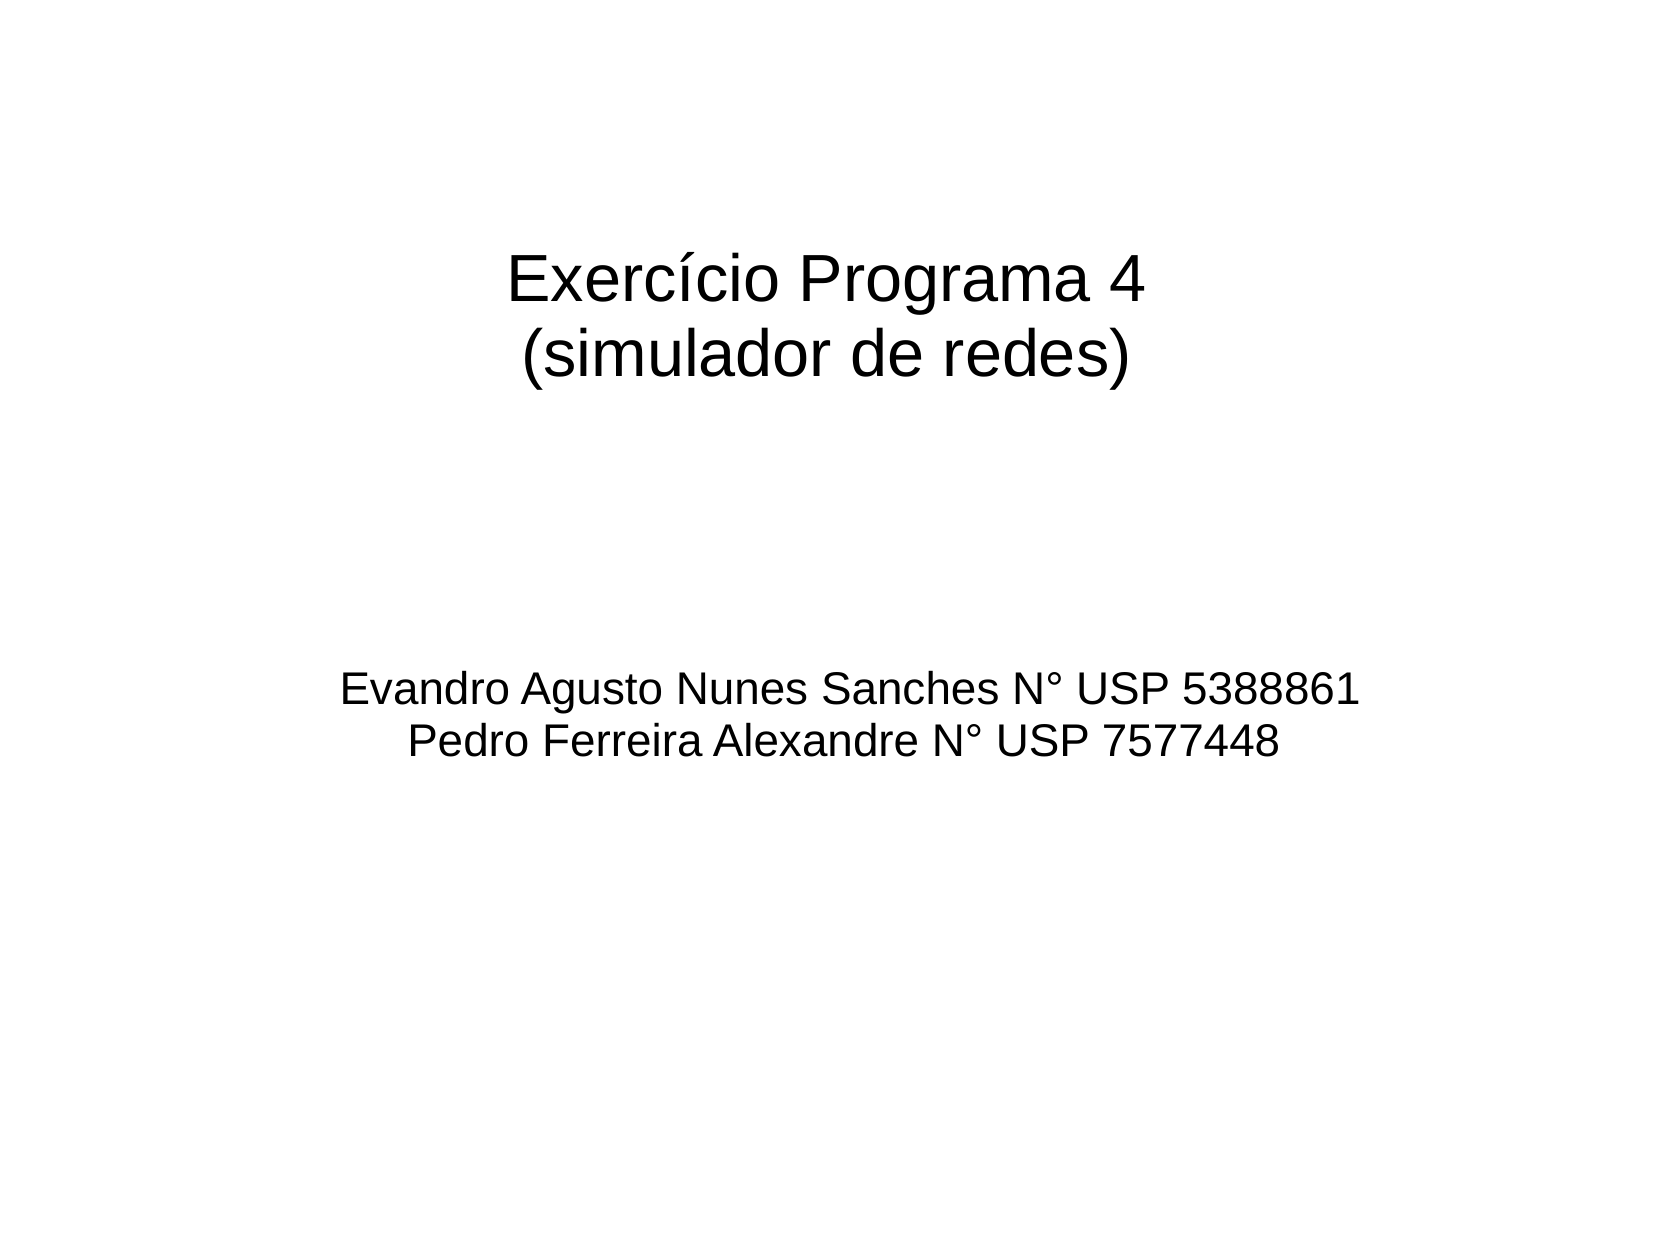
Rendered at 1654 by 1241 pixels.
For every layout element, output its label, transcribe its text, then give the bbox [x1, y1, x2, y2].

title Exercício Programa 4 (simulador de redes) [82, 212, 1571, 420]
subtitle Evandro Agusto Nunes Sanches N° USP 5388861 Pedro Ferreira Alexandre N° USP 7577448 [212, 460, 1489, 969]
